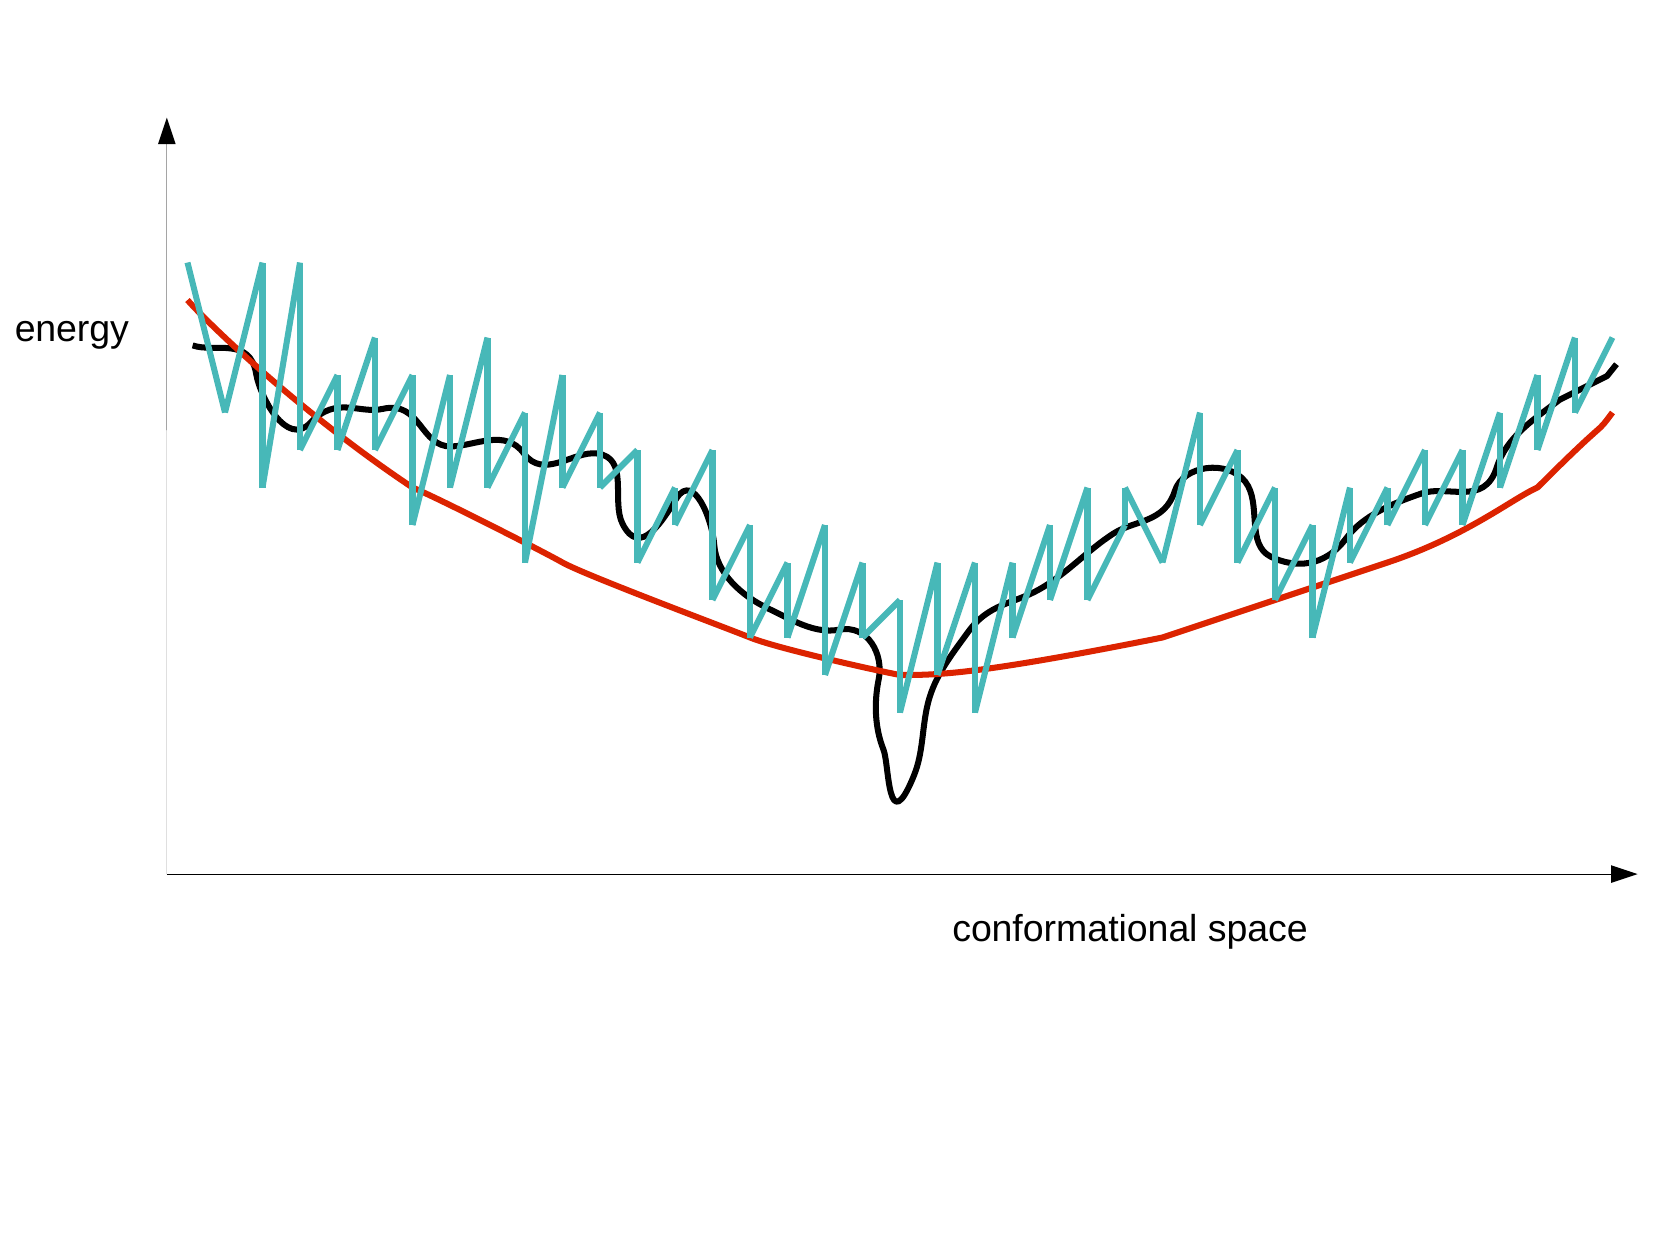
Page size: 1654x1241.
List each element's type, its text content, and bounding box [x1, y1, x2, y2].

text_box conformational space [937, 900, 1351, 957]
text_box energy [0, 300, 151, 357]
